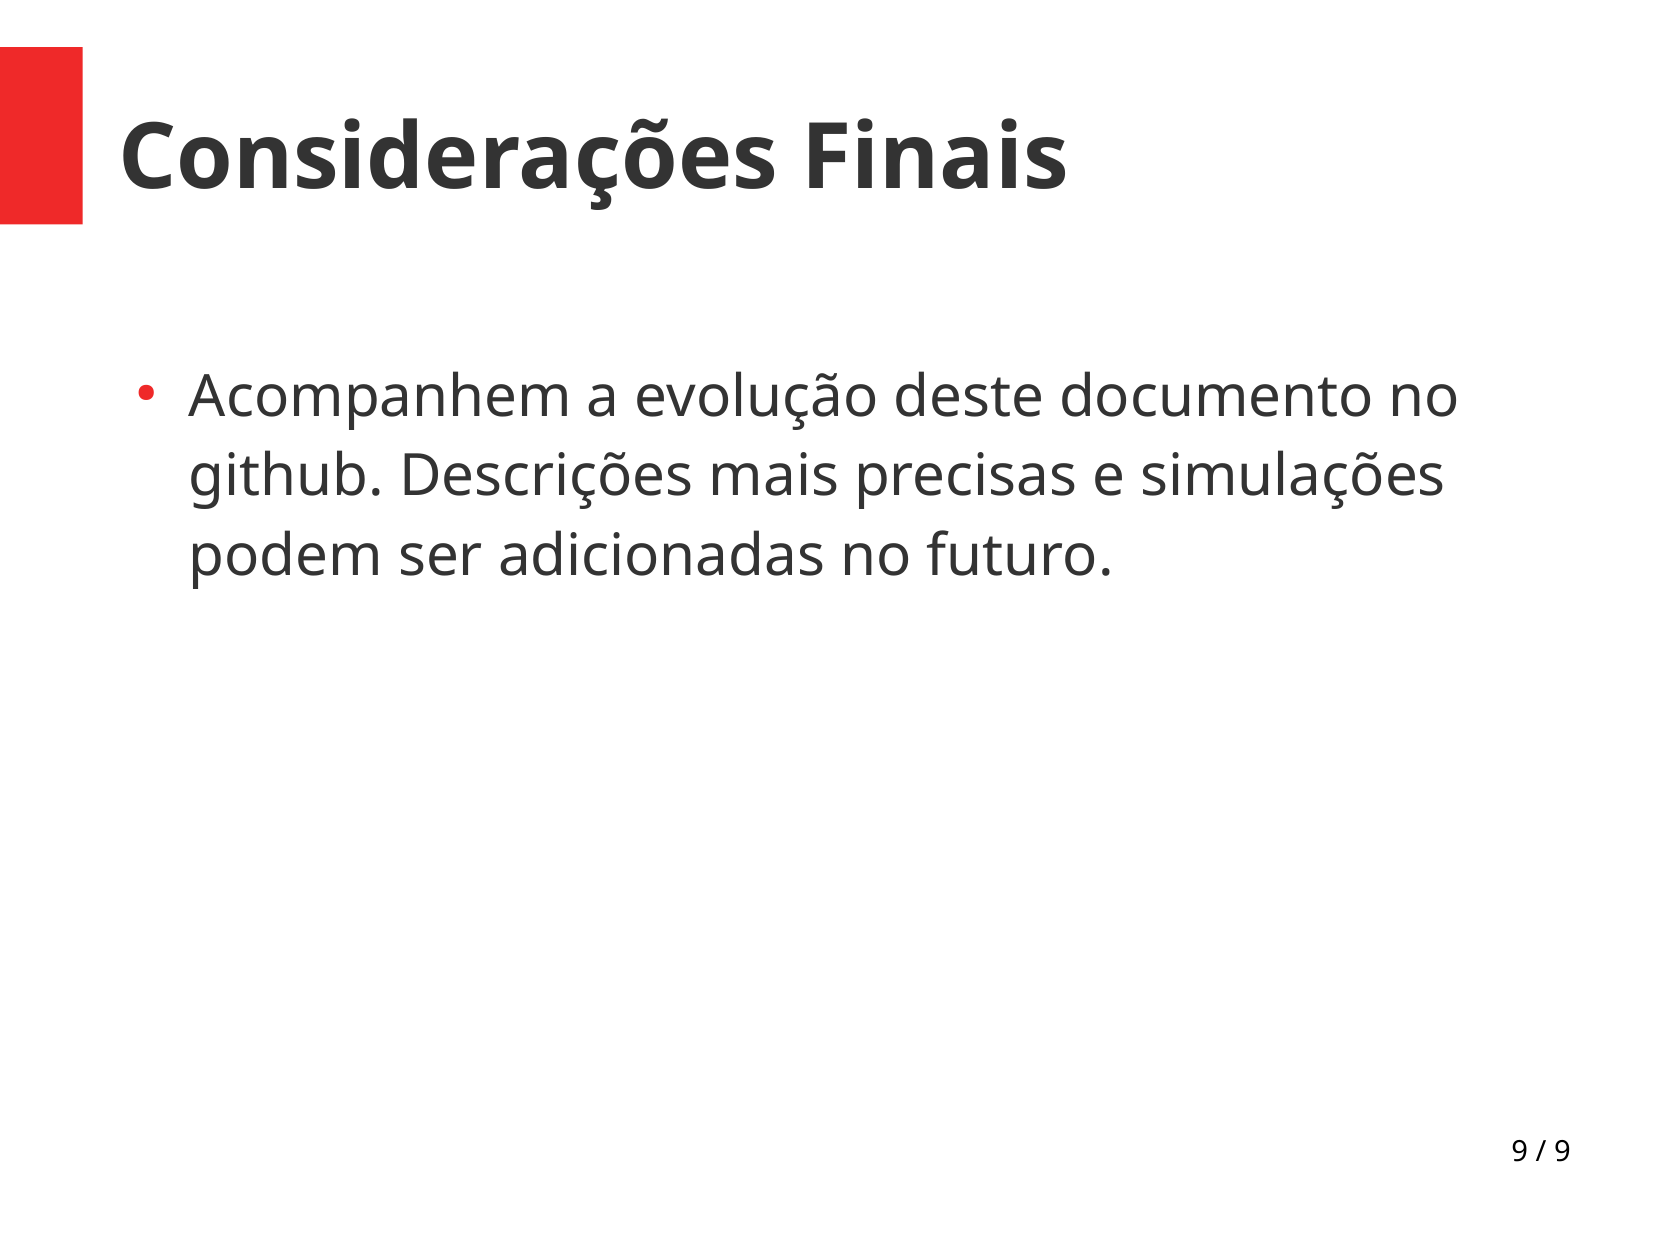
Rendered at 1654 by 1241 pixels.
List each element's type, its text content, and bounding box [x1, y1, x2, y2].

title Considerações Finais [118, 49, 1571, 257]
list Acompanhem a evolução deste documento no github. Descrições mais precisas e simulações podem ser adicionadas no futuro. [118, 354, 1536, 1074]
